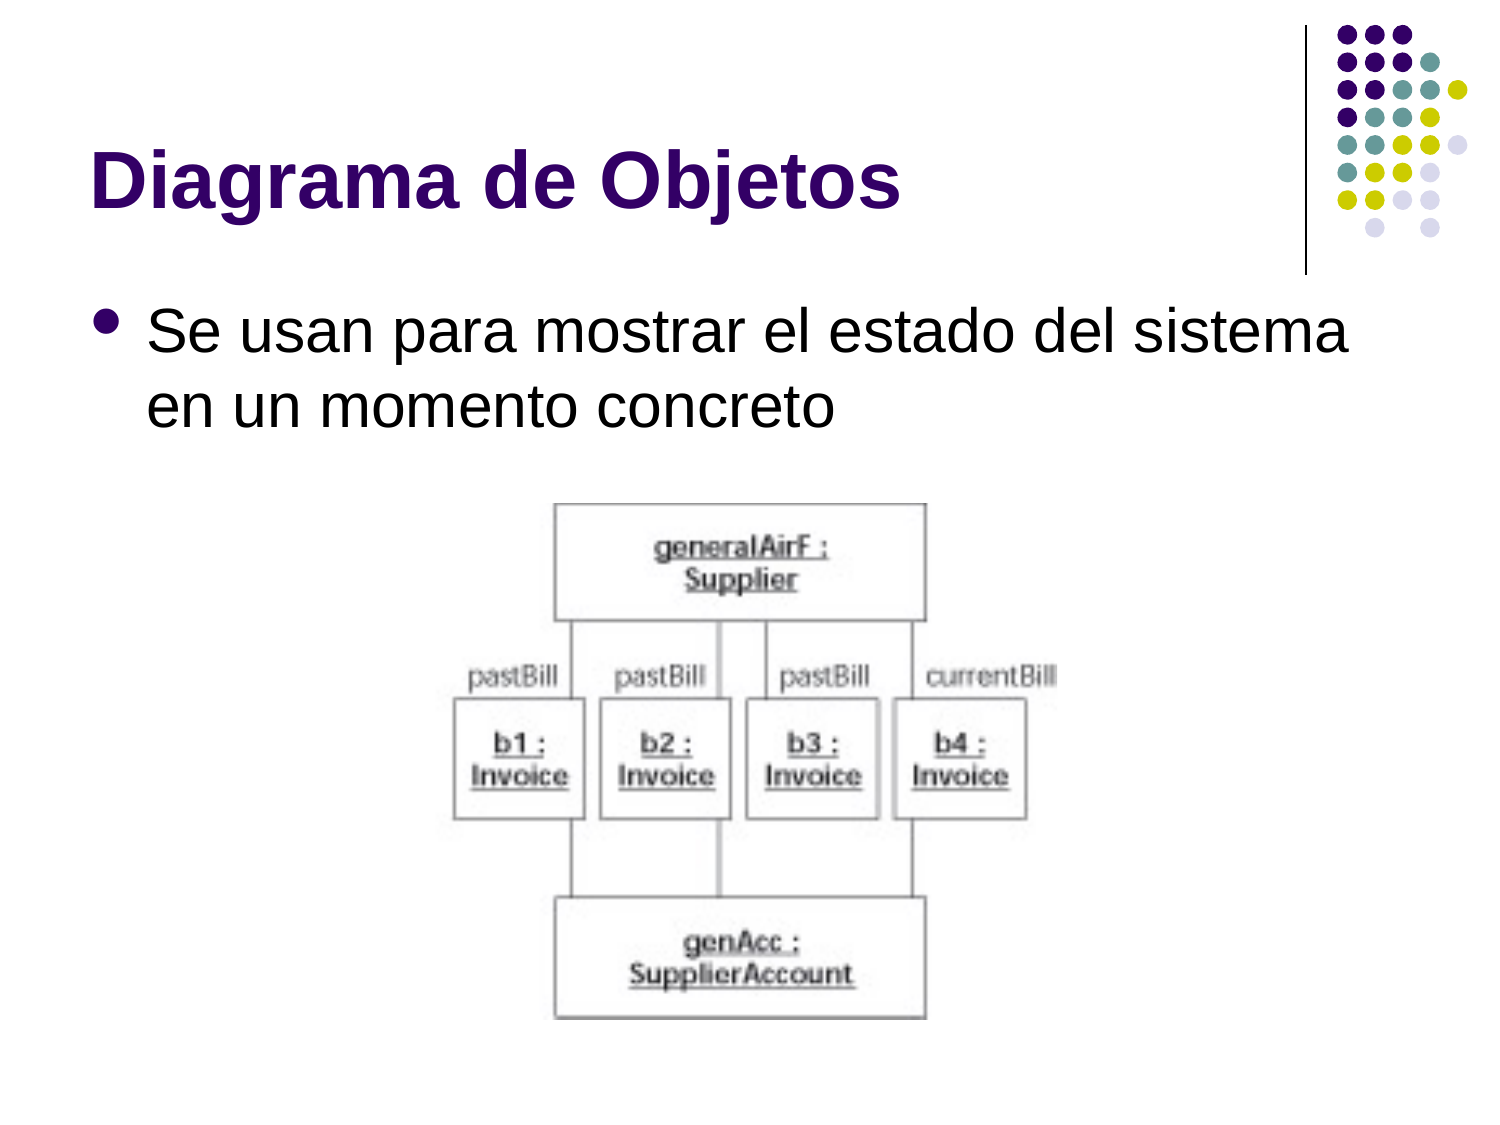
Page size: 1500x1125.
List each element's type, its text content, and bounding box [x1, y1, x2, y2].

picture [395, 503, 1058, 1020]
list Se usan para mostrar el estado del sistema en un momento concreto [75, 282, 1426, 1006]
title Diagrama de Objetos [74, 20, 1313, 233]
